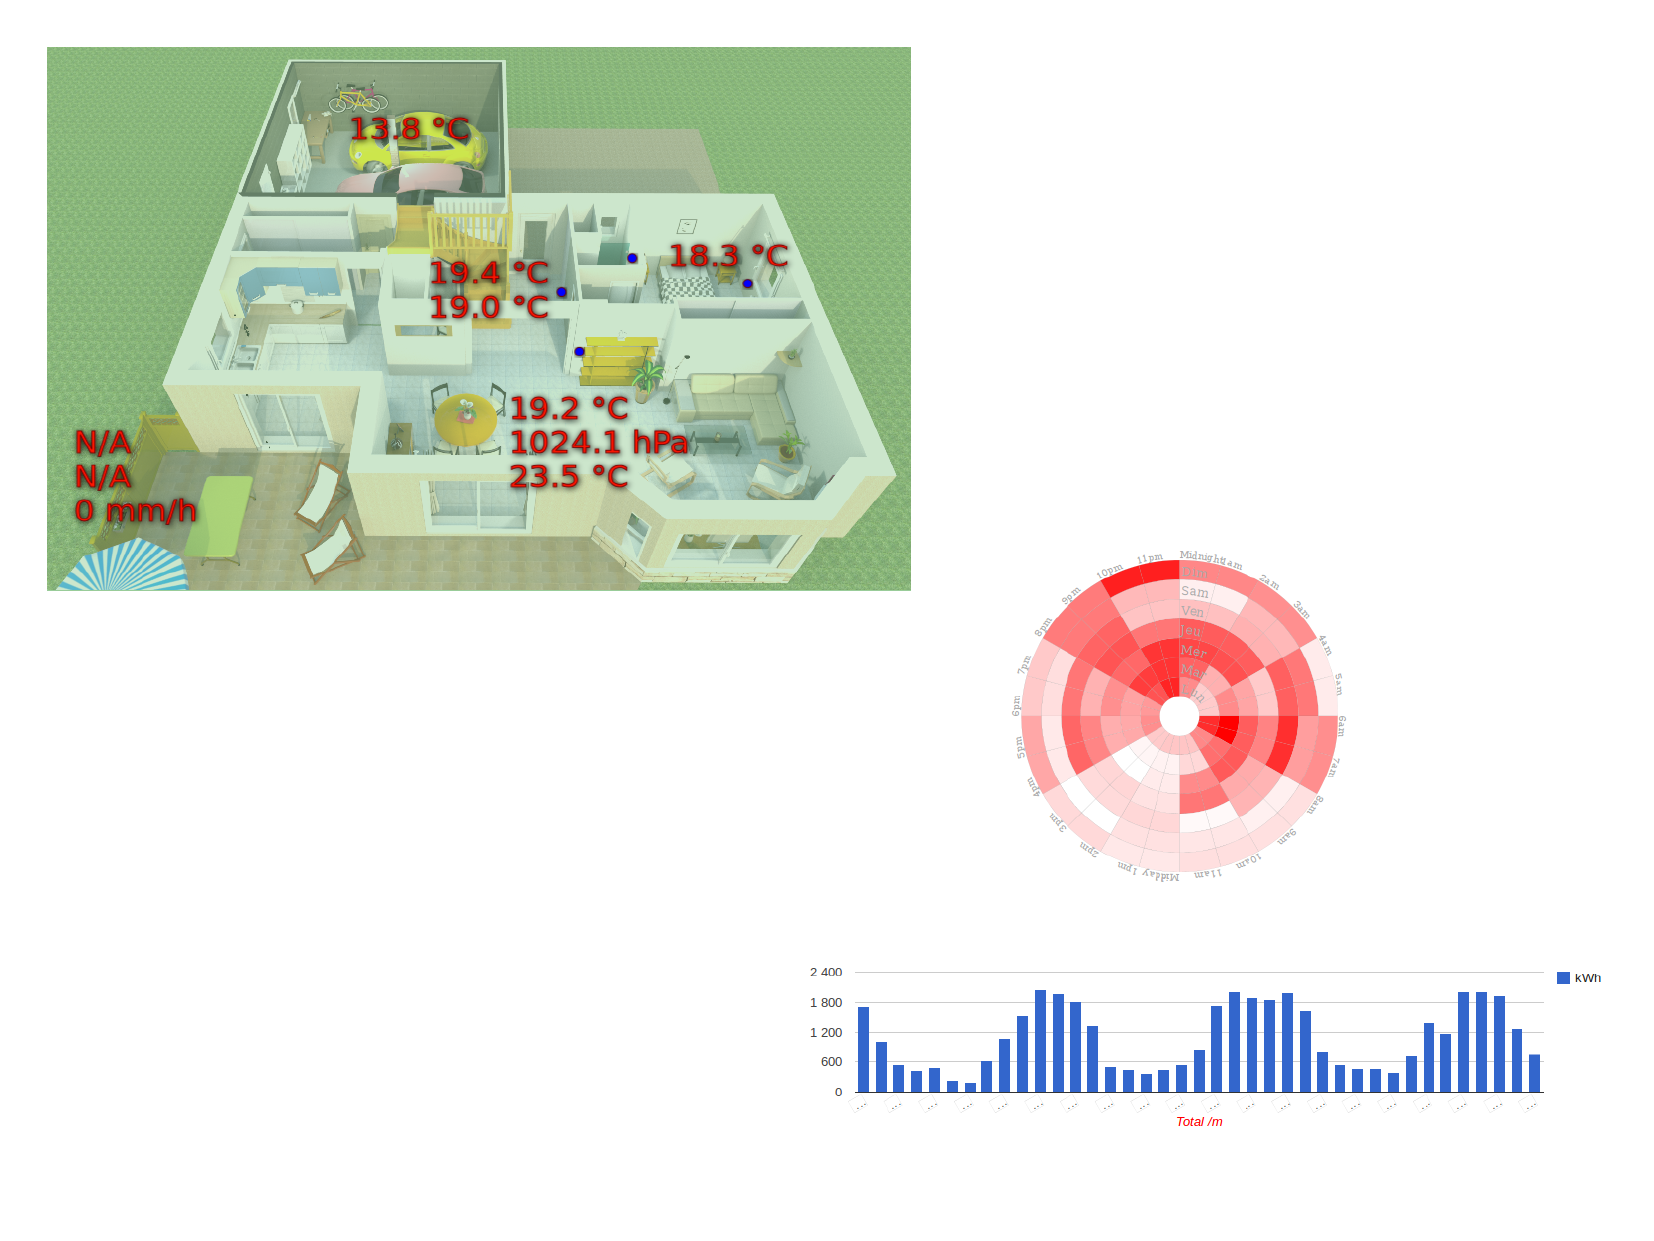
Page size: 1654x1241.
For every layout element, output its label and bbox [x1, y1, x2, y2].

picture [47, 47, 1607, 1134]
